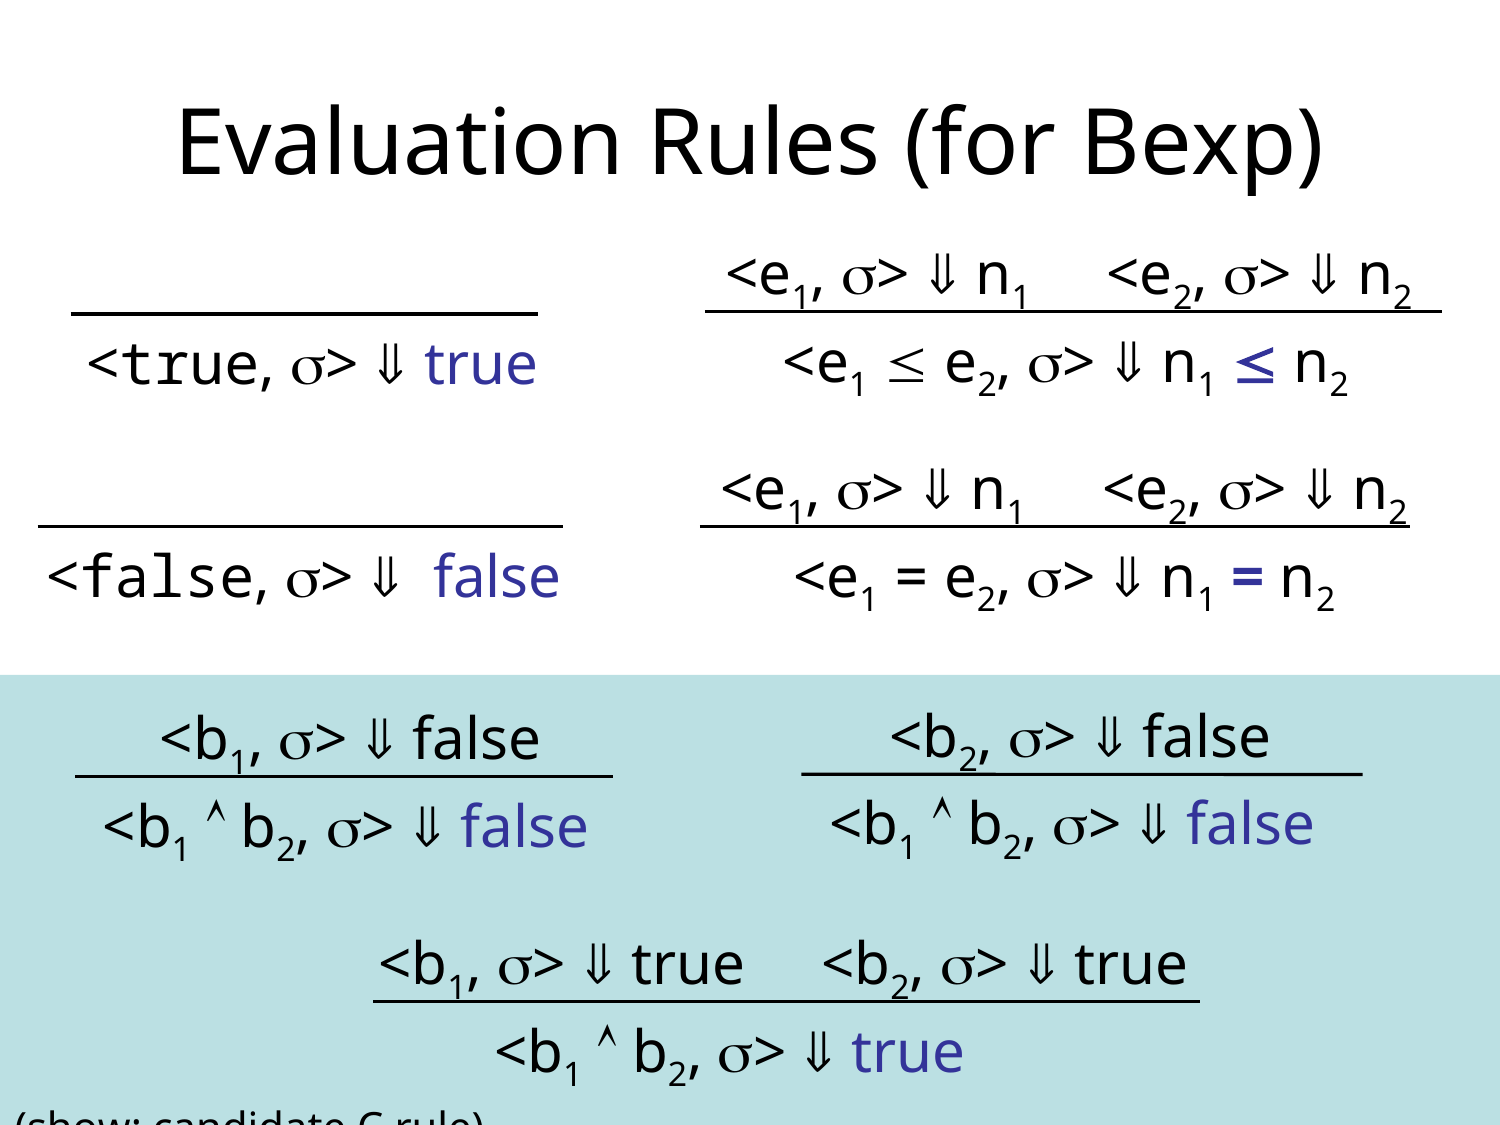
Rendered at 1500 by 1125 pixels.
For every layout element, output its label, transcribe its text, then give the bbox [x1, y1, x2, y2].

text_box (show: candidate Ç rule) [0, 674, 1500, 1125]
text_box <e1  e2, >  n1  n2 [768, 328, 1364, 415]
text_box <e1, >  n1 <e2, >  n2 [705, 439, 1423, 542]
text_box <b1, >  false [145, 689, 557, 792]
text_box <b1  b2, >  false [814, 776, 1331, 878]
text_box <b1  b2, >  true [479, 1017, 981, 1105]
text_box <true, >  true [71, 314, 553, 410]
text_box <e1 = e2, >  n1 = n2 [778, 542, 1351, 630]
text_box <b1, >  true <b2, >  true [363, 914, 1204, 1017]
text_box <b1  b2, >  false [87, 778, 604, 880]
text_box <b2, >  false [874, 687, 1286, 790]
title Evaluation Rules (for Bexp) [75, 45, 1426, 233]
text_box <false, > false [31, 527, 577, 623]
text_box <e1, >  n1 <e2, >  n2 [710, 224, 1428, 328]
